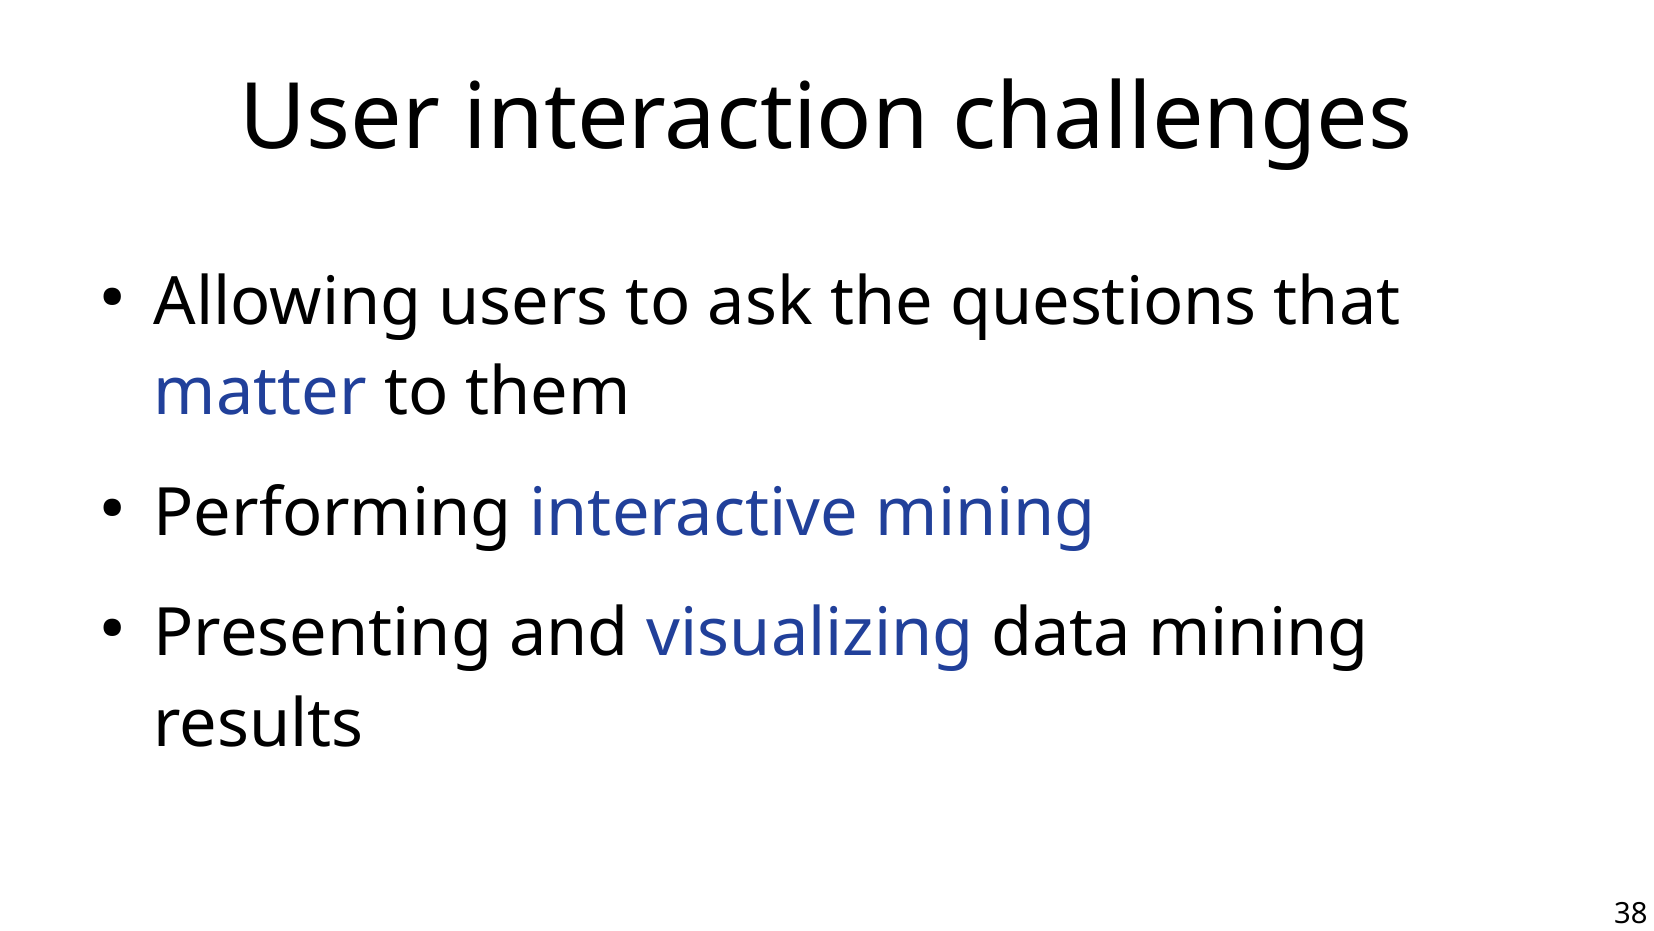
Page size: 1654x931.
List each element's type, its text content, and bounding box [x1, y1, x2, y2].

list Allowing users to ask the questions that matter to them Performing interactive mining Presenting and visualizing data mining results [82, 253, 1571, 793]
title User interaction challenges [82, 1, 1571, 226]
